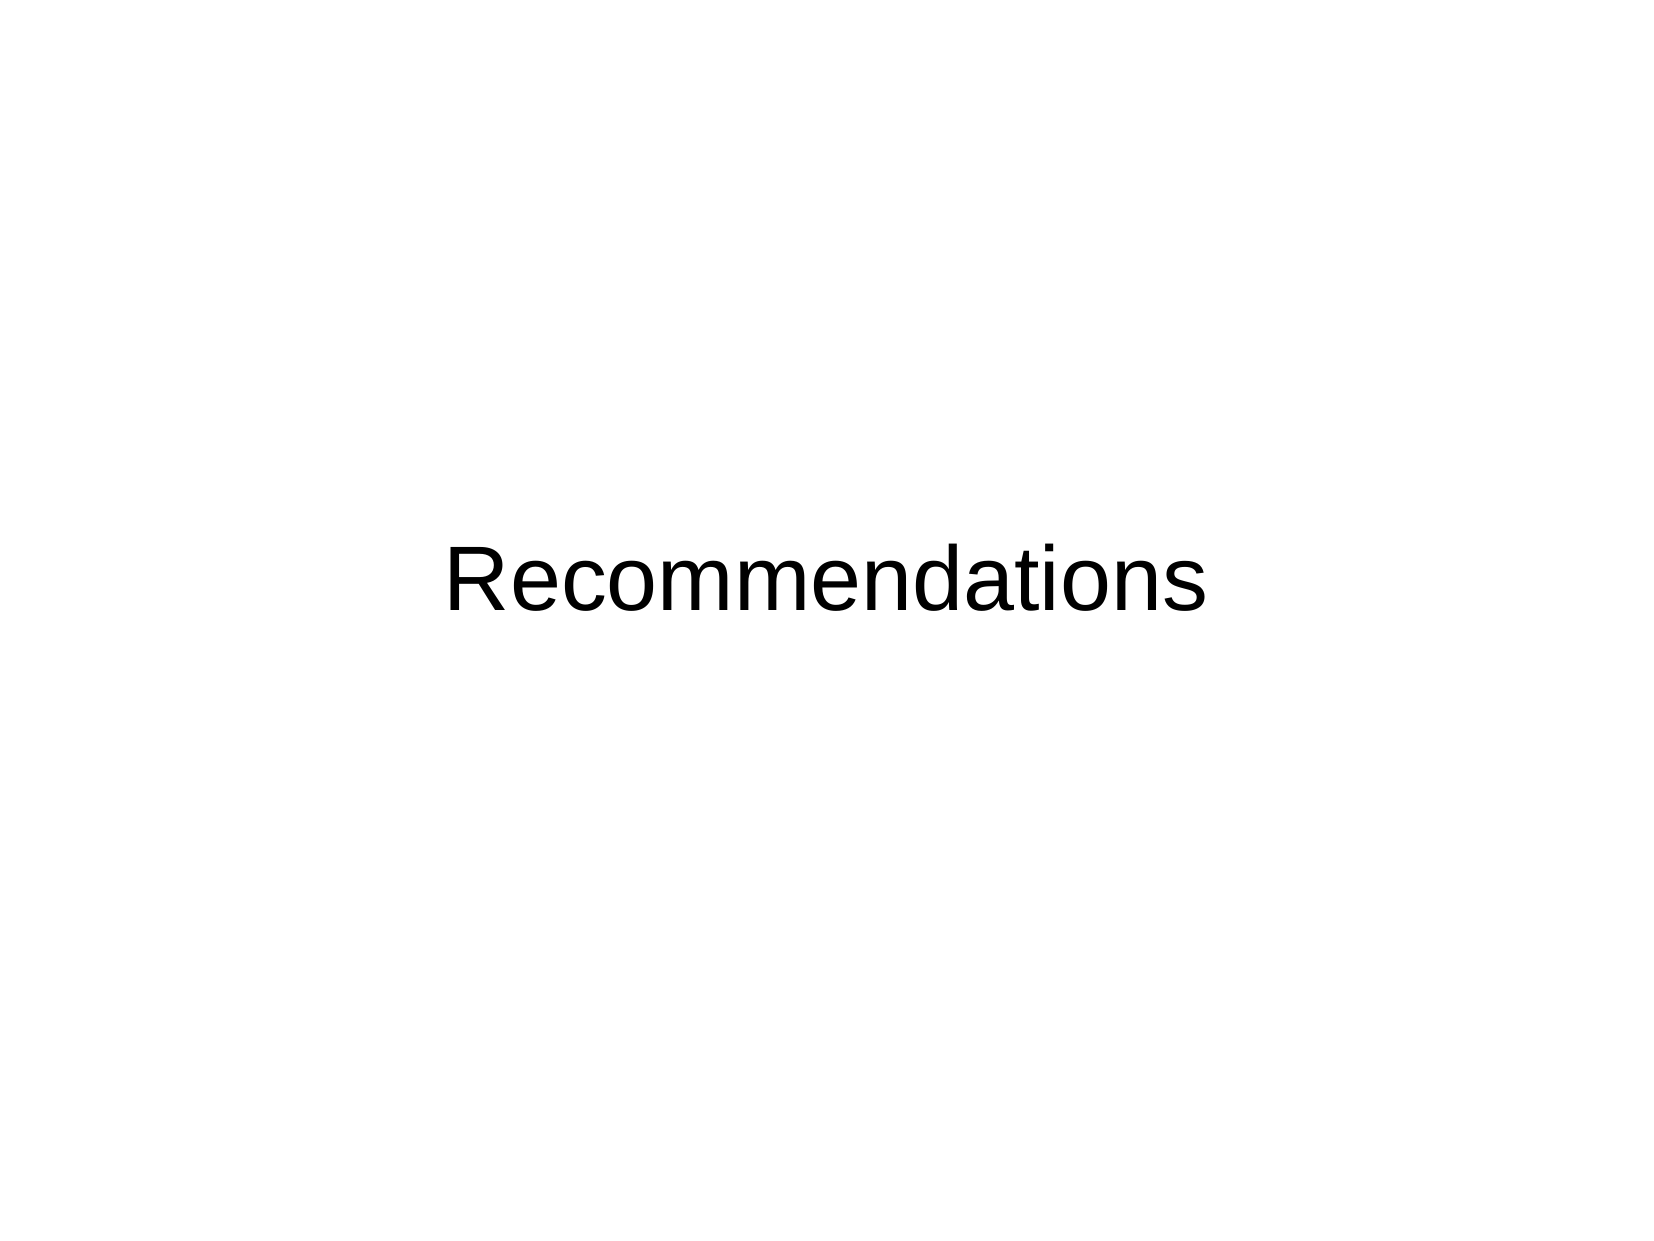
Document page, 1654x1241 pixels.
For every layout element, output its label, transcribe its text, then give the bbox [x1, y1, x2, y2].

subtitle Recommendations [82, 49, 1571, 1109]
